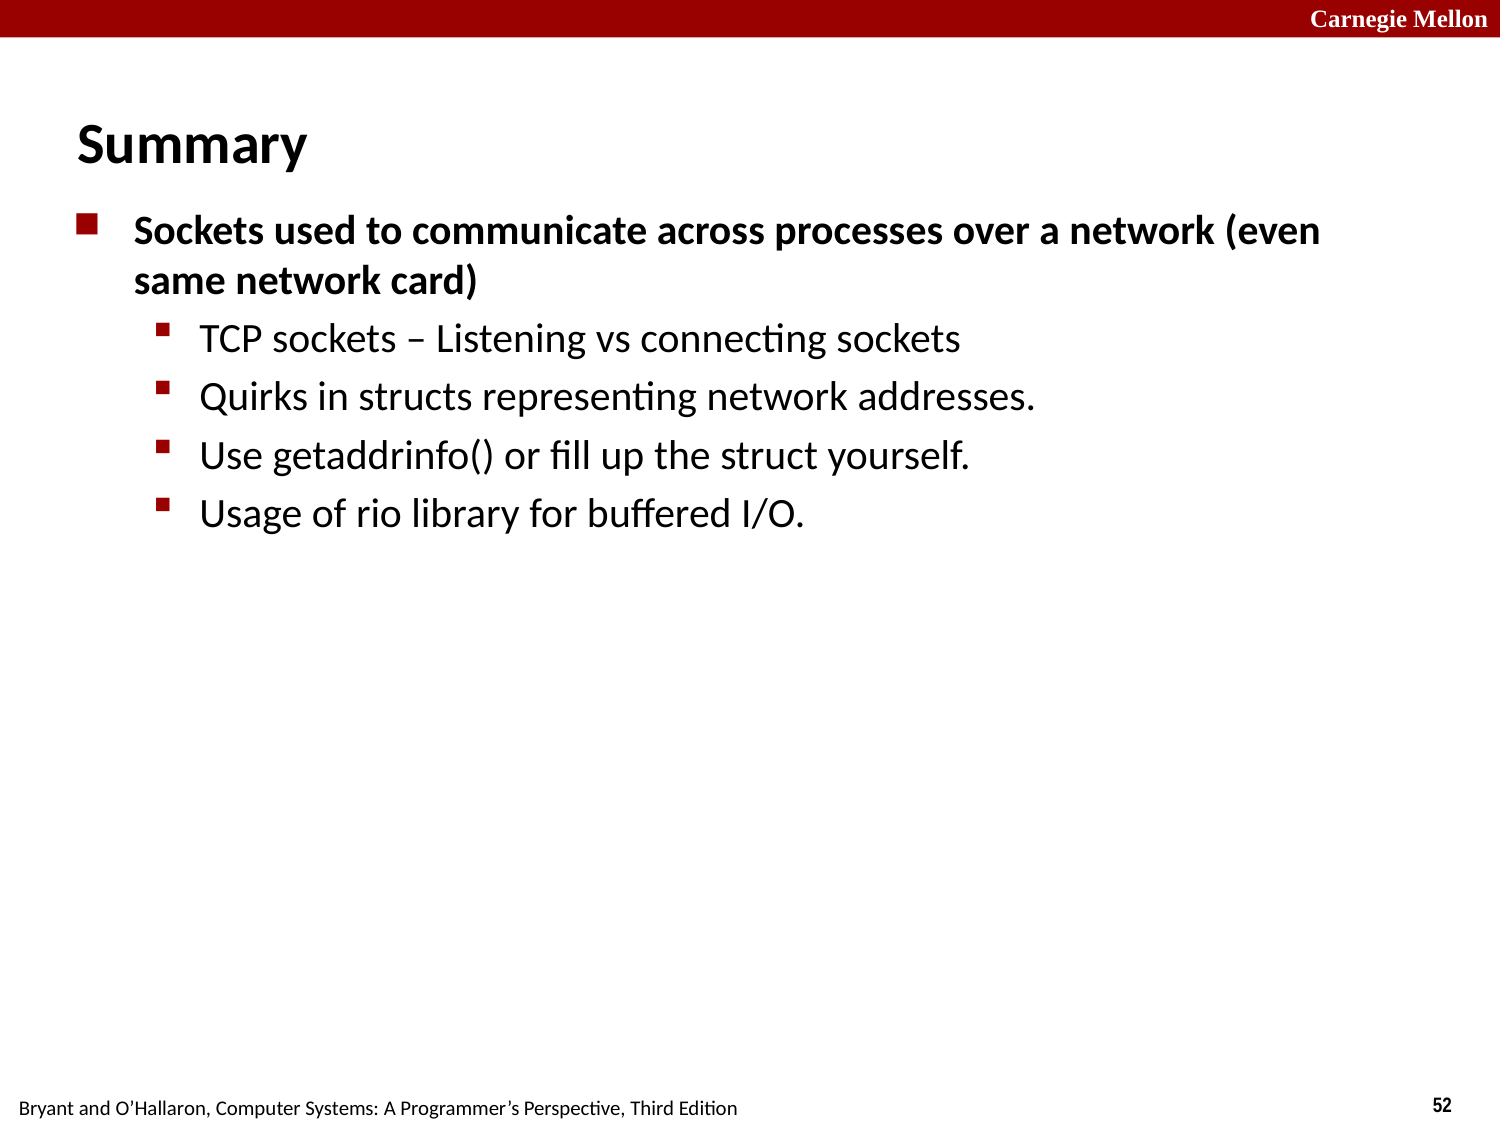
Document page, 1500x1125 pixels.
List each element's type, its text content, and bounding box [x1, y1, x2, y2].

list Sockets used to communicate across processes over a network (even same network card) TCP sockets – Listening vs connecting sockets Quirks in structs representing network addresses. Use getaddrinfo() or fill up the struct yourself. Usage of rio library for buffered I/O. [62, 195, 1358, 631]
title Summary [62, 93, 1297, 188]
